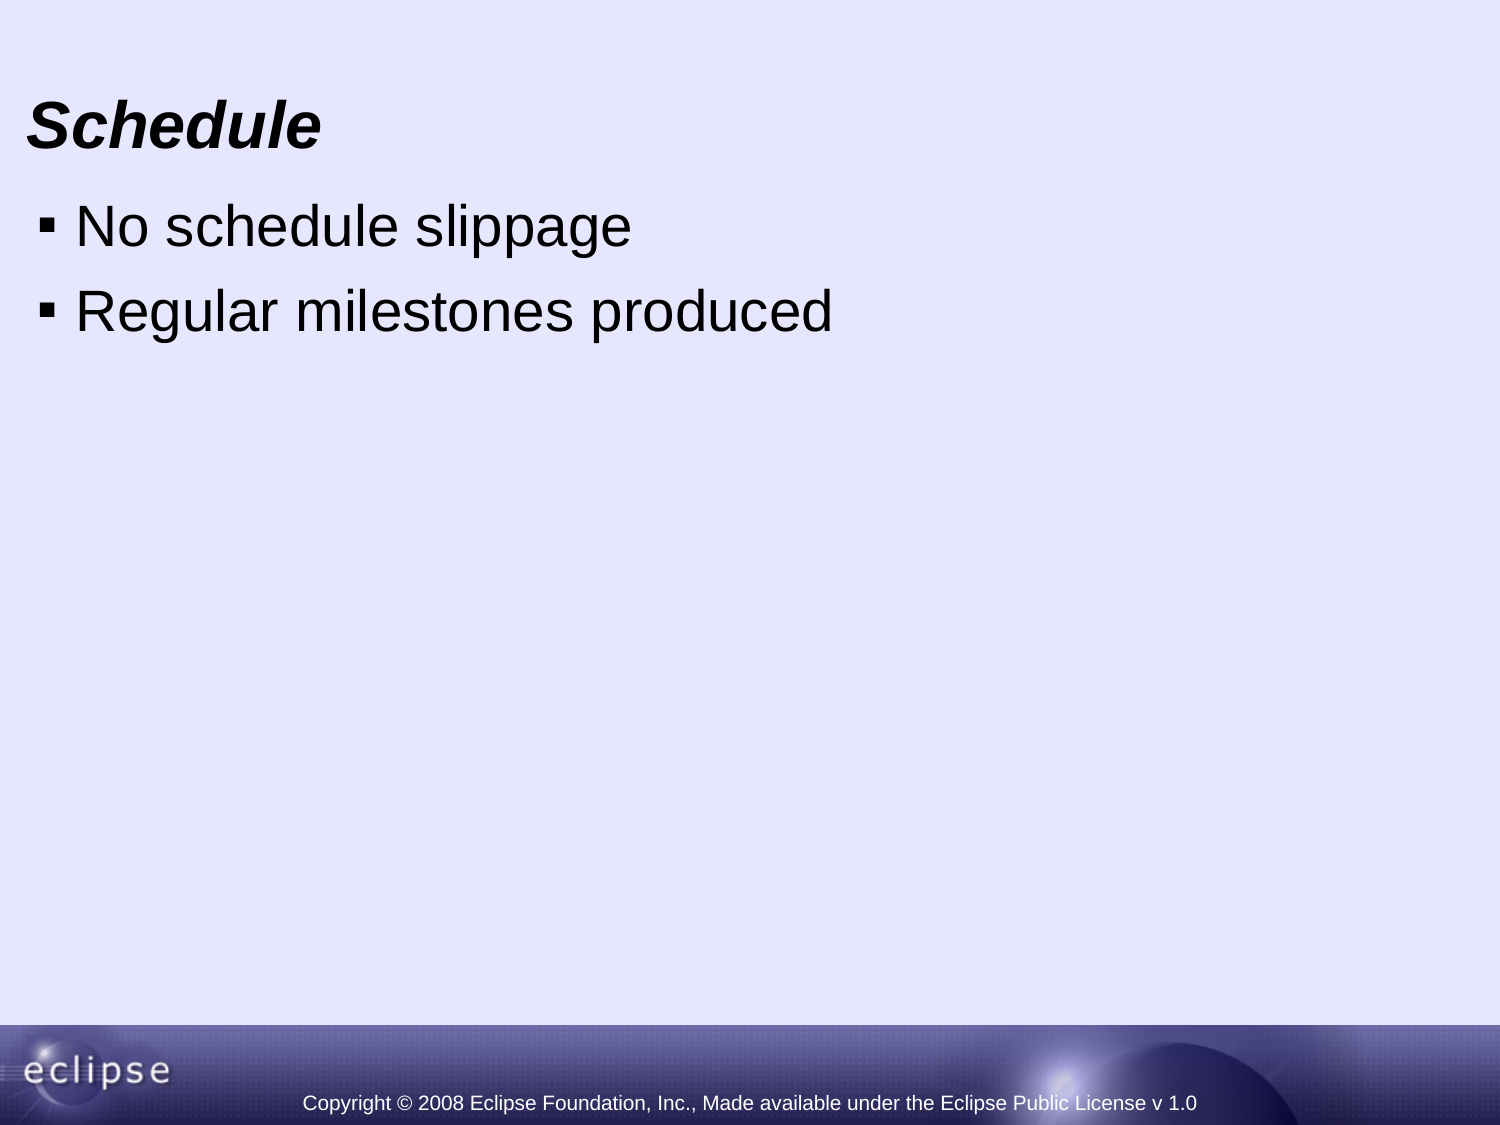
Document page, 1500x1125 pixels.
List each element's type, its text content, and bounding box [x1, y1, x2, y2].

picture [0, 1025, 1500, 1125]
title Schedule [26, 84, 1474, 172]
list No schedule slippage Regular milestones produced [37, 193, 1463, 1027]
